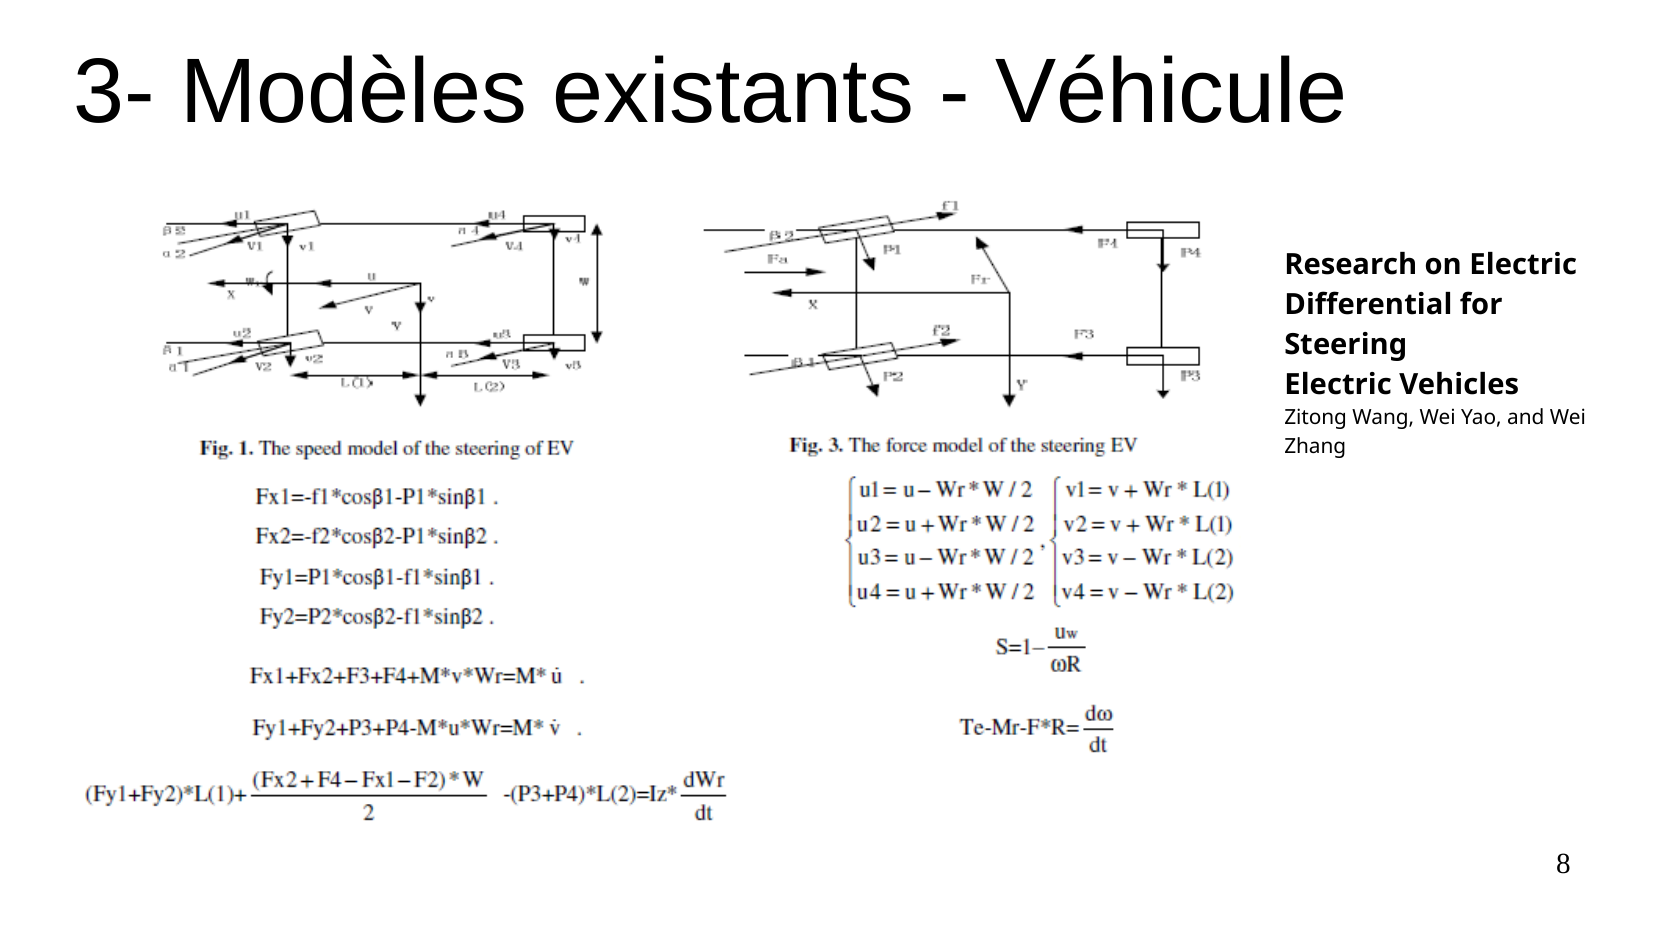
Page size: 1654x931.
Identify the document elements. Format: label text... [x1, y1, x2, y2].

picture [974, 620, 1097, 683]
picture [679, 192, 1241, 612]
text_box Research on Electric Differential for Steering Electric Vehicles Zitong Wang, Wei Yao, and Wei Zhang [1269, 236, 1629, 371]
picture [118, 192, 625, 640]
list [324, 287, 1654, 827]
text_box 3- Modèles existants - Véhicule [59, 31, 1595, 150]
picture [59, 649, 742, 836]
picture [950, 691, 1123, 768]
